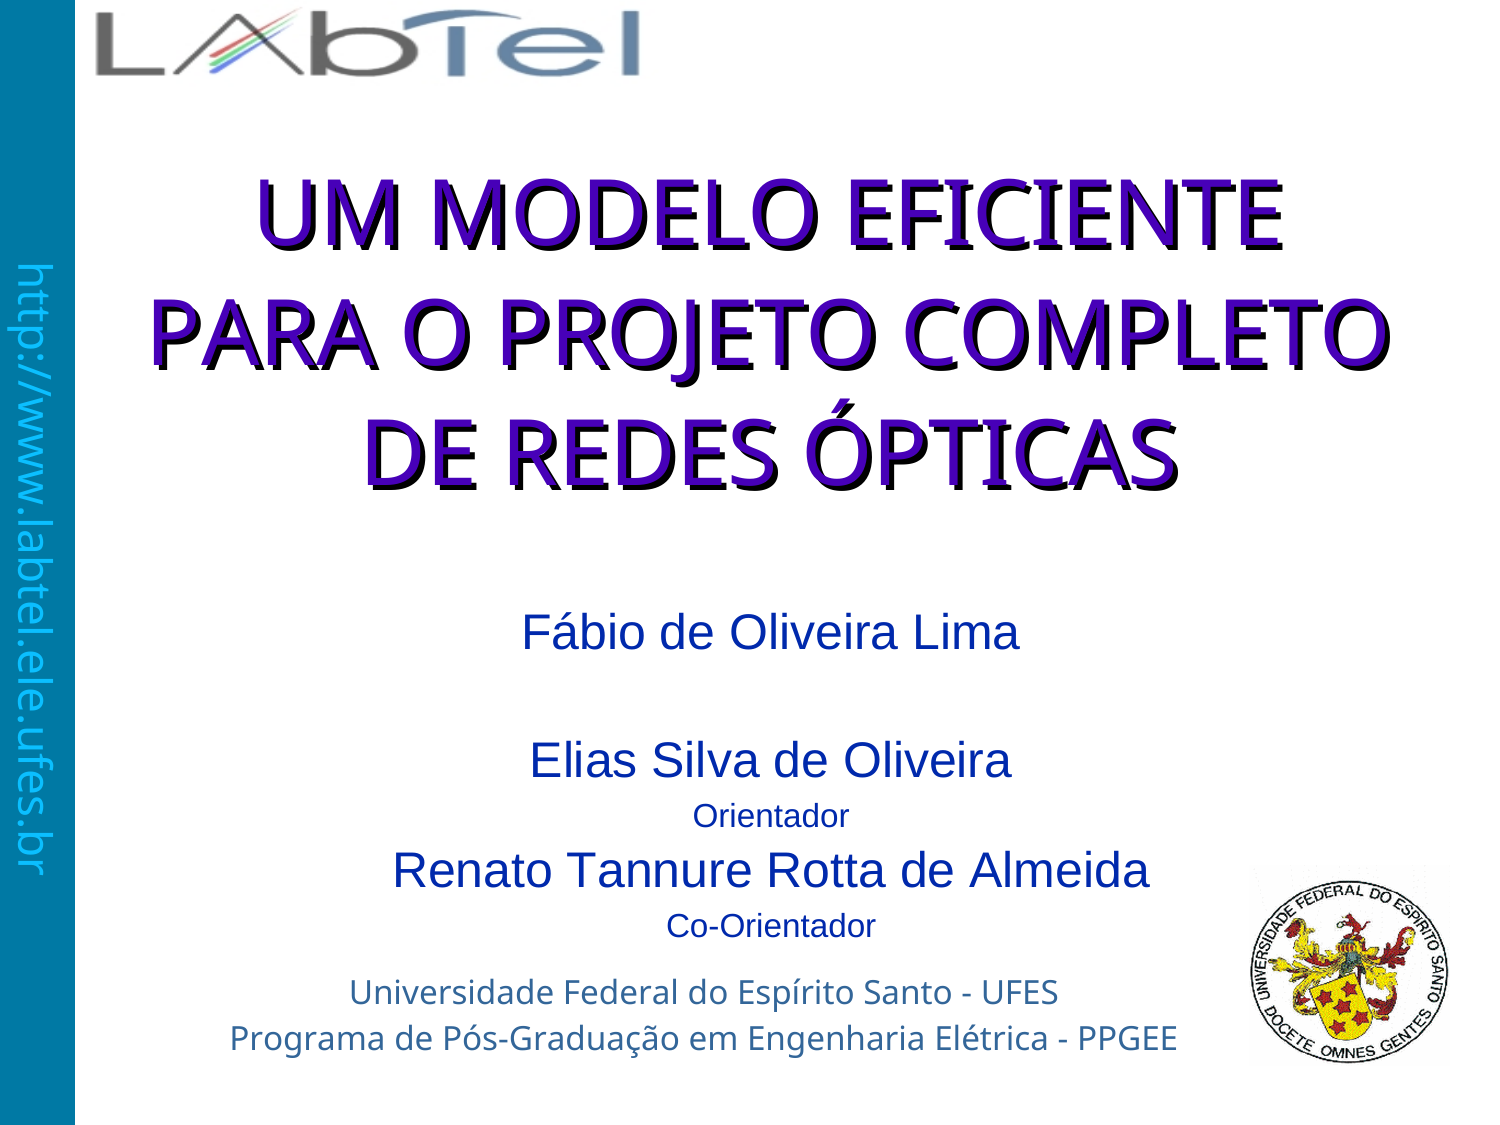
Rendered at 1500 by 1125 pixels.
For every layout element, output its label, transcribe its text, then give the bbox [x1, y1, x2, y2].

text_box Fábio de Oliveira Lima Elias Silva de Oliveira Orientador Renato Tannure Rotta de Almeida Co-Orientador [129, 590, 1413, 953]
text_box Universidade Federal do Espírito Santo - UFES Programa de Pós-Graduação em Engenharia Elétrica - PPGEE [157, 963, 1252, 1101]
title UM MODELO EFICIENTE PARA O PROJETO COMPLETO DE REDES ÓPTICAS [124, 161, 1413, 618]
picture [76, 0, 675, 88]
picture [1249, 865, 1450, 1066]
